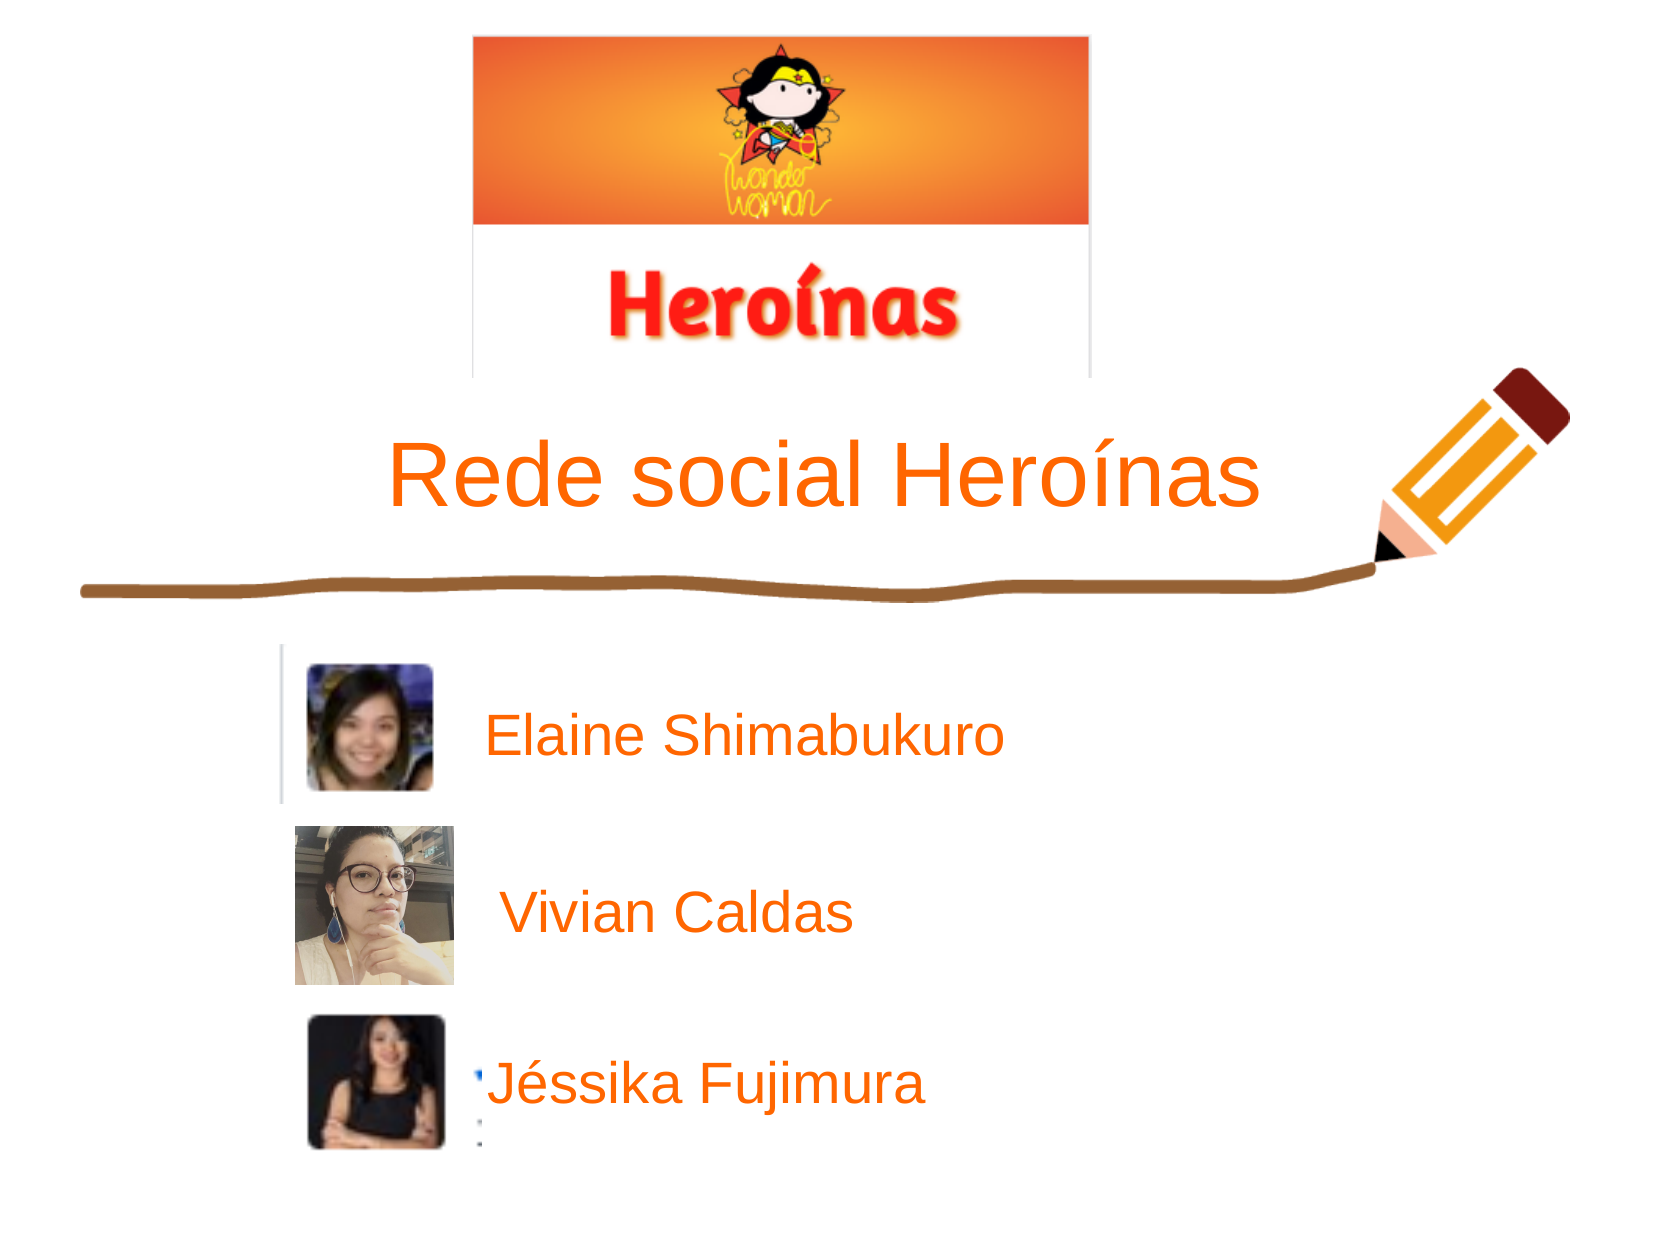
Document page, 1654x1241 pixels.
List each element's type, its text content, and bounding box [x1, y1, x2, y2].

title Rede social Heroínas [177, 371, 1474, 579]
picture [295, 826, 454, 985]
title Jéssika Fujimura [487, 1033, 1264, 1134]
title Vivian Caldas [499, 862, 1276, 963]
picture [275, 644, 449, 804]
title Elaine Shimabukuro [484, 685, 1261, 786]
picture [283, 1003, 482, 1170]
picture [80, 34, 1570, 603]
